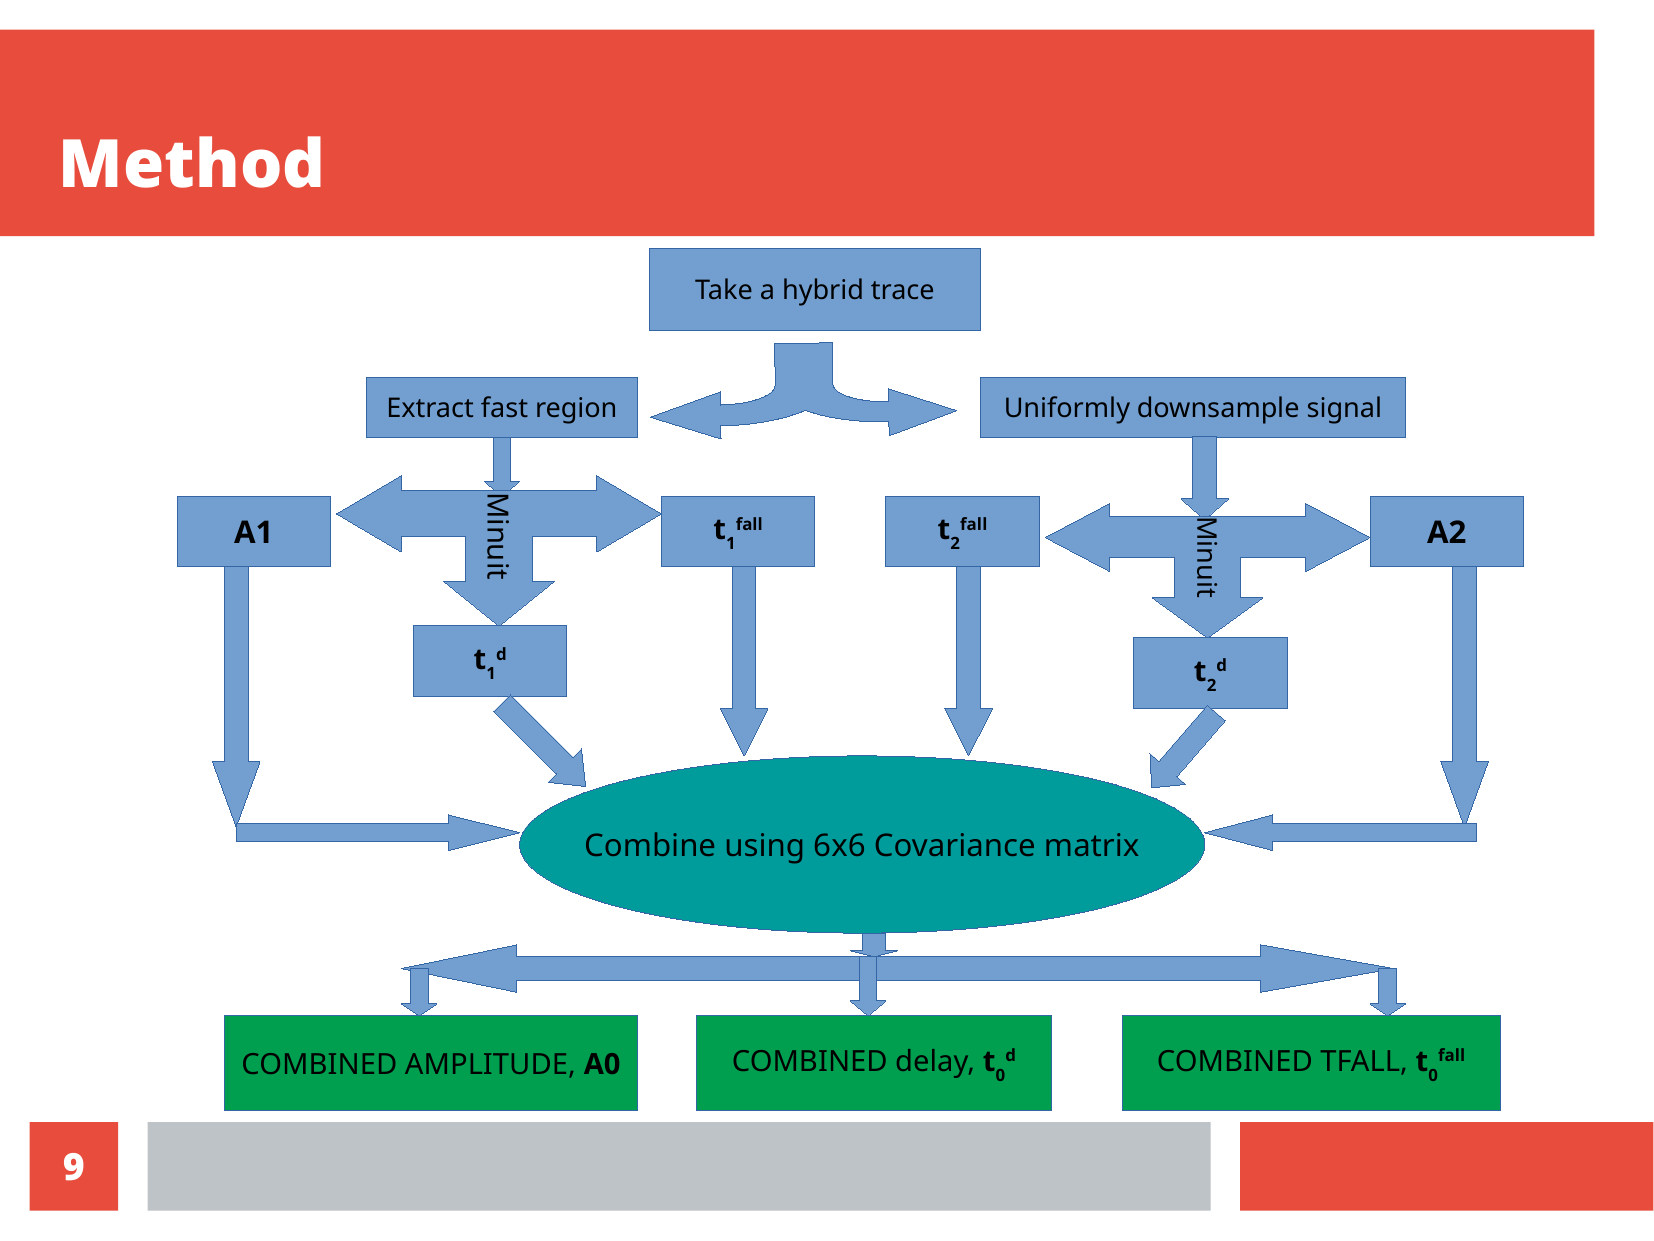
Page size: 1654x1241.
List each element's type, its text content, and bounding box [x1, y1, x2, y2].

text_box [650, 342, 957, 439]
text_box Minuit [1045, 503, 1370, 637]
text_box t1d [413, 625, 567, 697]
text_box A1 [177, 496, 331, 567]
text_box [493, 694, 586, 787]
text_box Minuit [336, 475, 661, 625]
text_box [944, 566, 993, 756]
text_box [720, 566, 768, 756]
text_box [1181, 436, 1229, 516]
text_box Take a hybrid trace [649, 248, 981, 331]
text_box [401, 933, 1406, 1016]
text_box [212, 566, 520, 851]
text_box Uniformly downsample signal [980, 377, 1406, 438]
text_box COMBINED delay, t0d [696, 1015, 1052, 1111]
text_box [1149, 705, 1226, 788]
text_box COMBINED TFALL, t0fall [1122, 1015, 1501, 1111]
text_box A2 [1370, 496, 1524, 567]
text_box Combine using 6x6 Covariance matrix [519, 755, 1205, 934]
title Method [59, 59, 1595, 207]
text_box [484, 437, 520, 490]
text_box t2fall [885, 496, 1040, 567]
text_box t2d [1133, 637, 1288, 709]
text_box [1204, 566, 1489, 851]
text_box t1fall [661, 496, 815, 567]
text_box Extract fast region [366, 377, 638, 438]
text_box COMBINED AMPLITUDE, A0 [224, 1015, 638, 1111]
